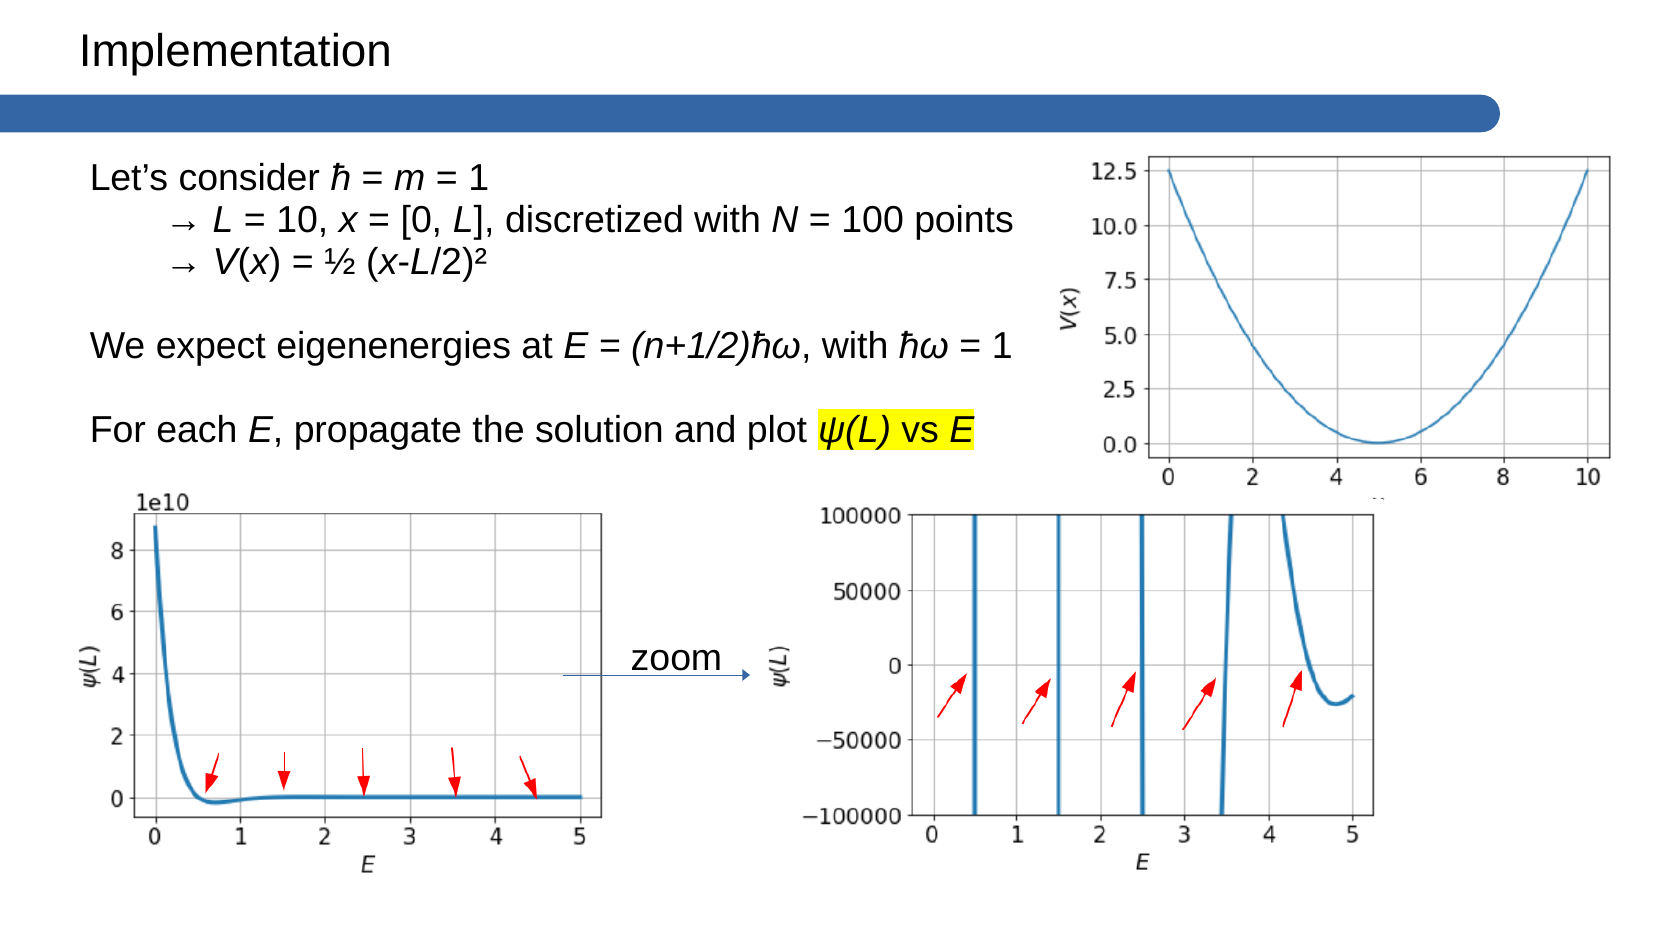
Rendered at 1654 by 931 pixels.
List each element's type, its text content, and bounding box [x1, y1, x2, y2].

text_box Let’s consider ħ = m = 1 → L = 10, x = [0, L], discretized with N = 100 points → V(x) = ½ (x-L/2)² We expect eigenenergies at E = (n+1/2)ħω, with ħω = 1 For each E, propagate the solution and plot ψ(L) vs E [75, 149, 1029, 458]
picture [75, 487, 611, 878]
title Implementation [78, 25, 1568, 77]
picture [756, 149, 1617, 890]
text_box zoom [615, 629, 738, 687]
